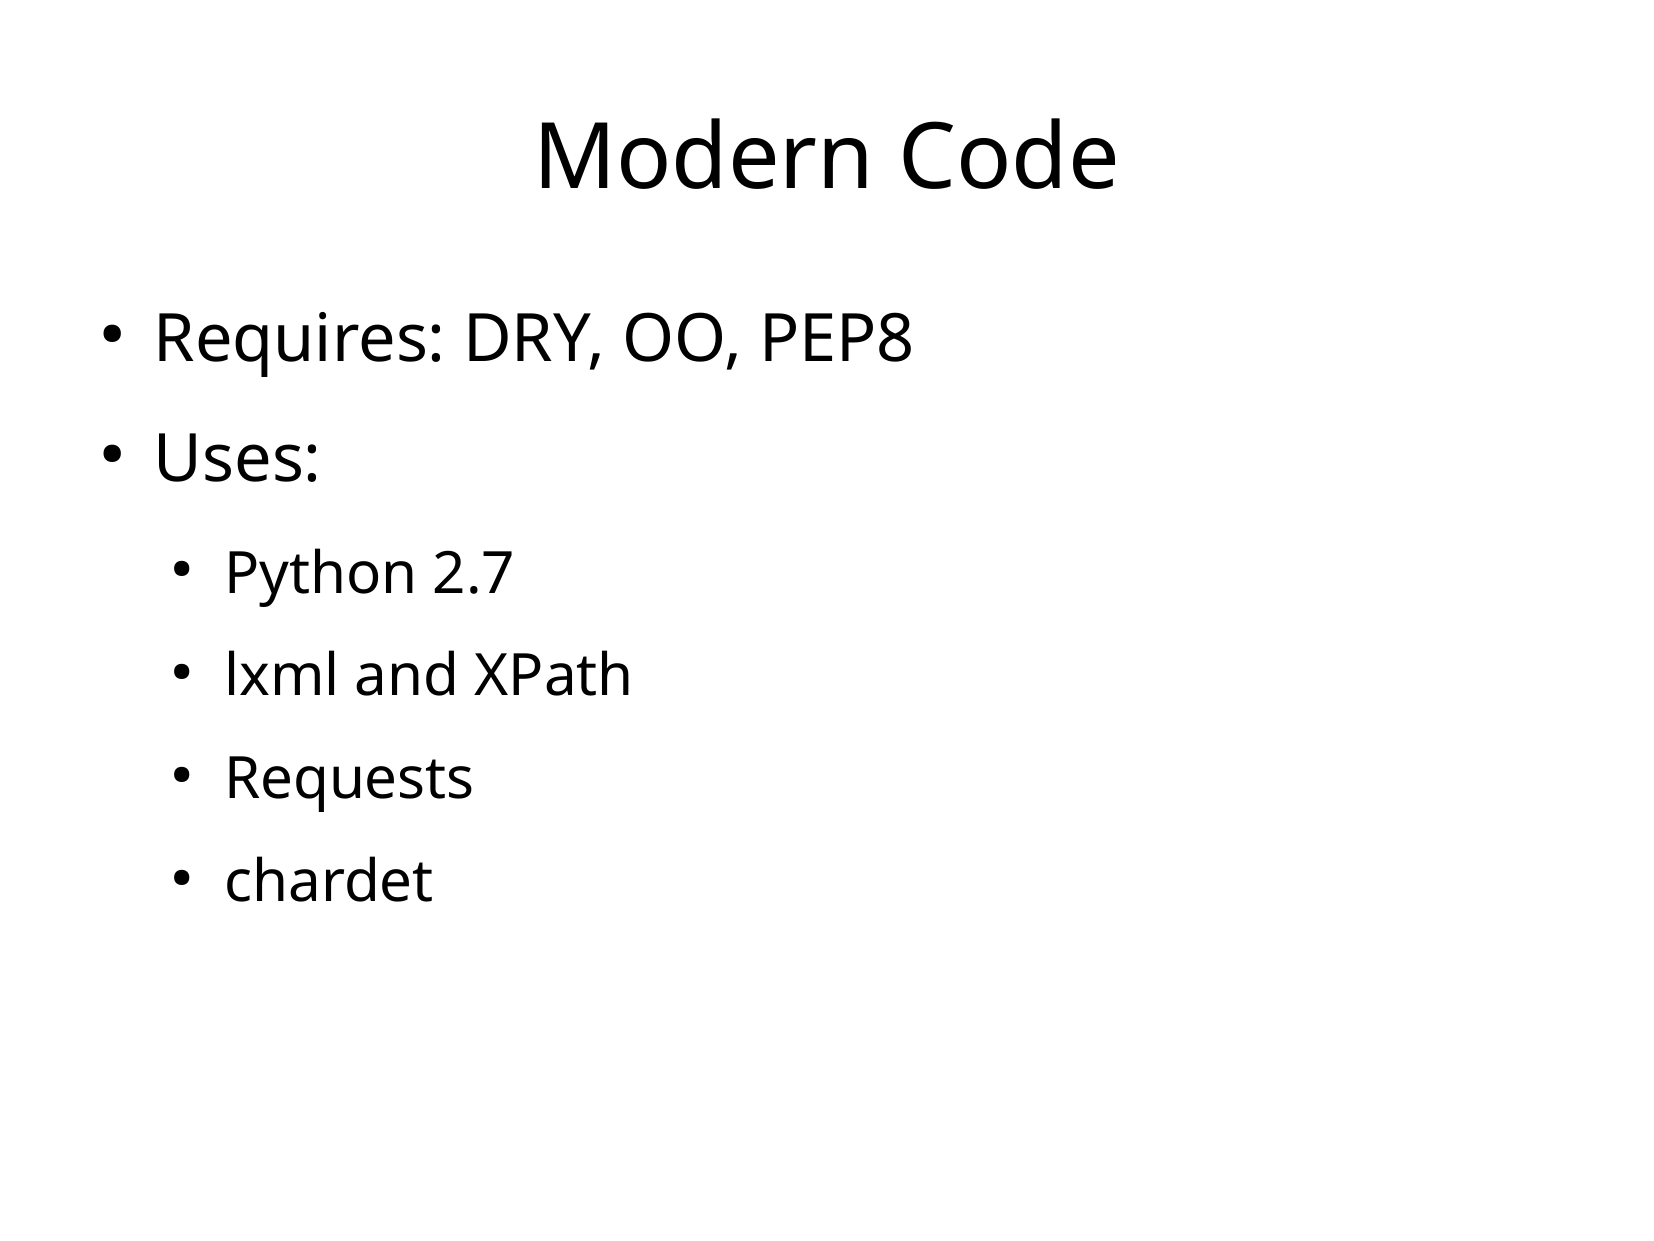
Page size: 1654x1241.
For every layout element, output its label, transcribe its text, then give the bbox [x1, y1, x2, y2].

list Requires: DRY, OO, PEP8 Uses: Python 2.7 lxml and XPath Requests chardet [82, 290, 1571, 1109]
title Modern Code [82, 56, 1571, 250]
